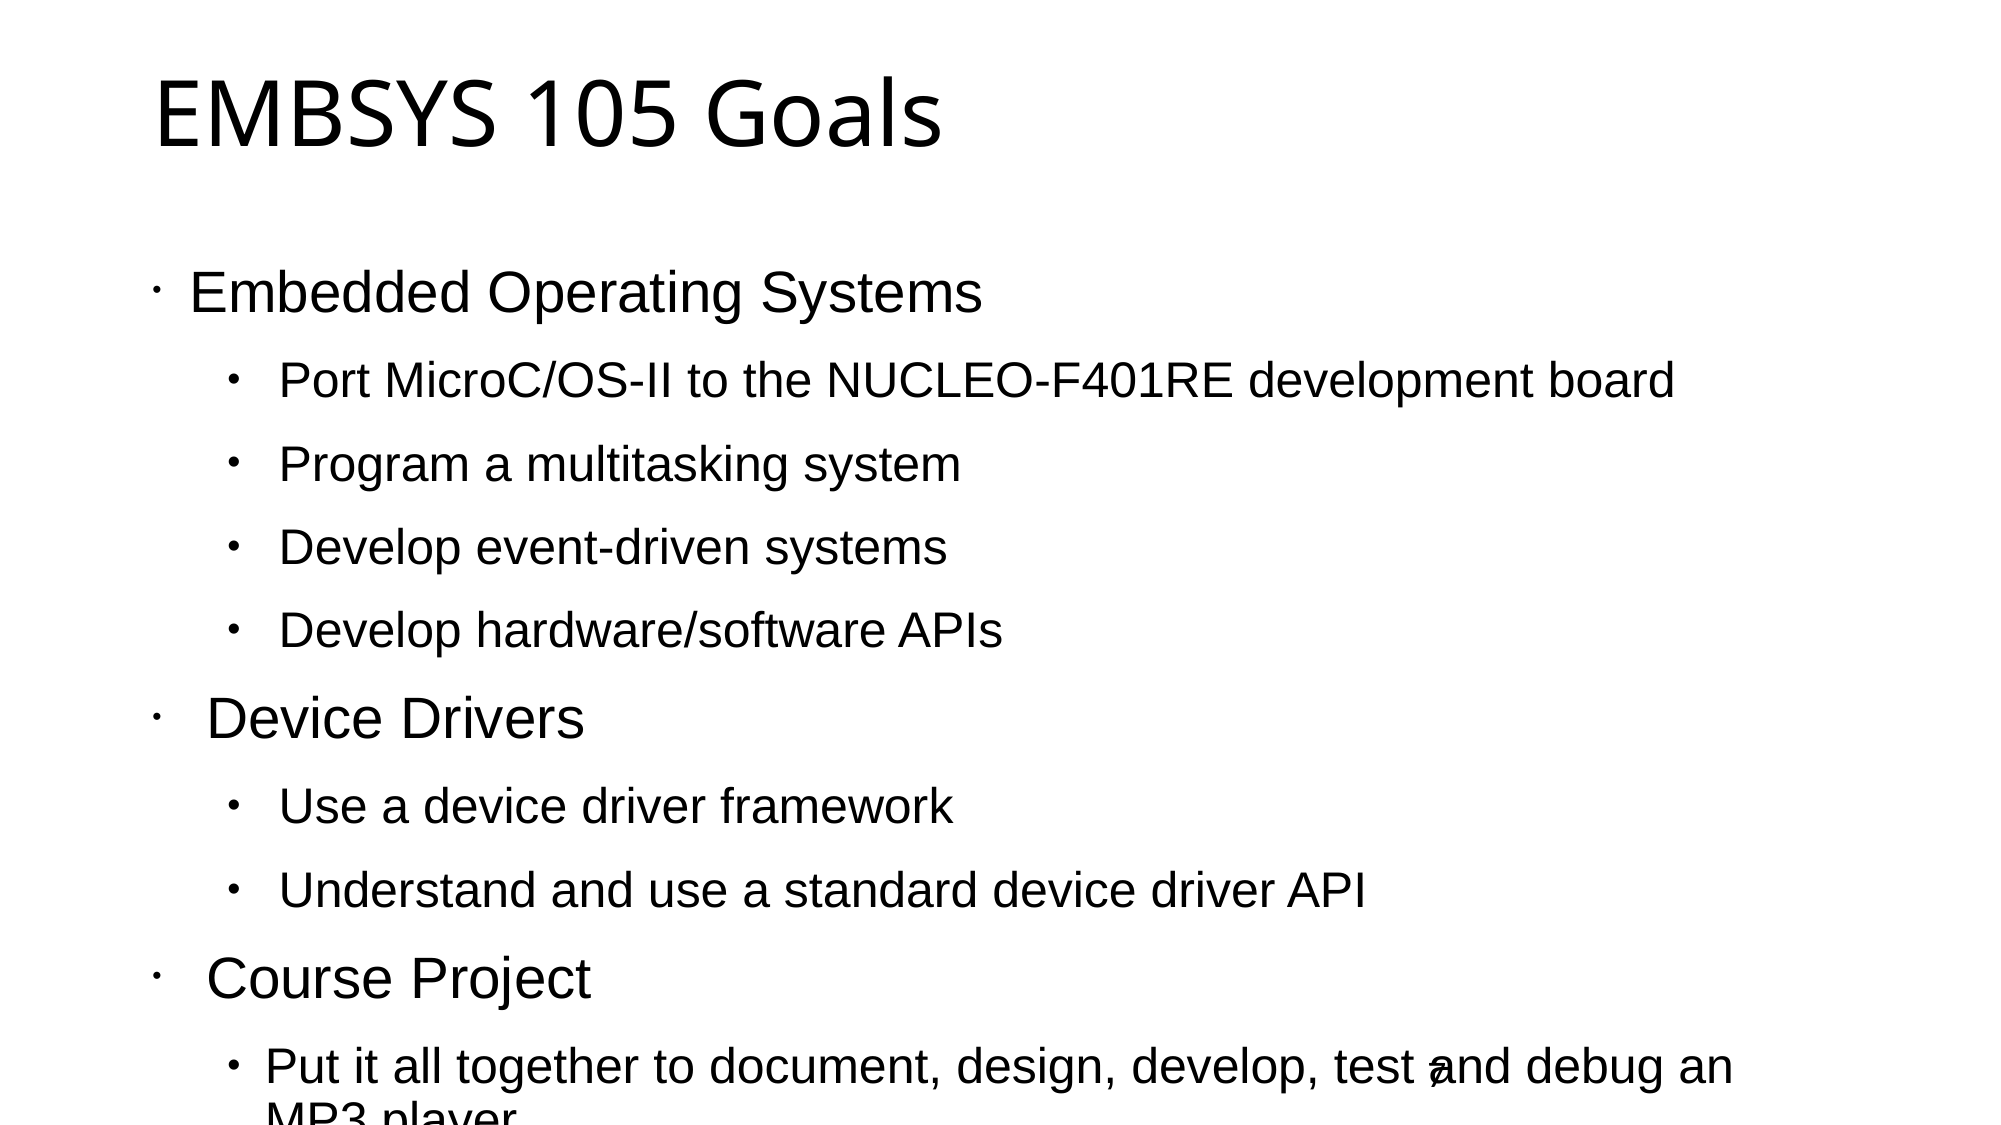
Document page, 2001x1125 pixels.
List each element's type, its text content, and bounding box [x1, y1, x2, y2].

title EMBSYS 105 Goals [137, 59, 1863, 254]
list Embedded Operating Systems Port MicroC/OS-II to the NUCLEO-F401RE development board Program a multitasking system Develop event-driven systems Develop hardware/software APIs Device Drivers Use a device driver framework Understand and use a standard device driver API Course Project Put it all together to document, design, develop, test and debug an MP3 player. [137, 254, 1863, 969]
slide_number <number> [1412, 1042, 1863, 1103]
